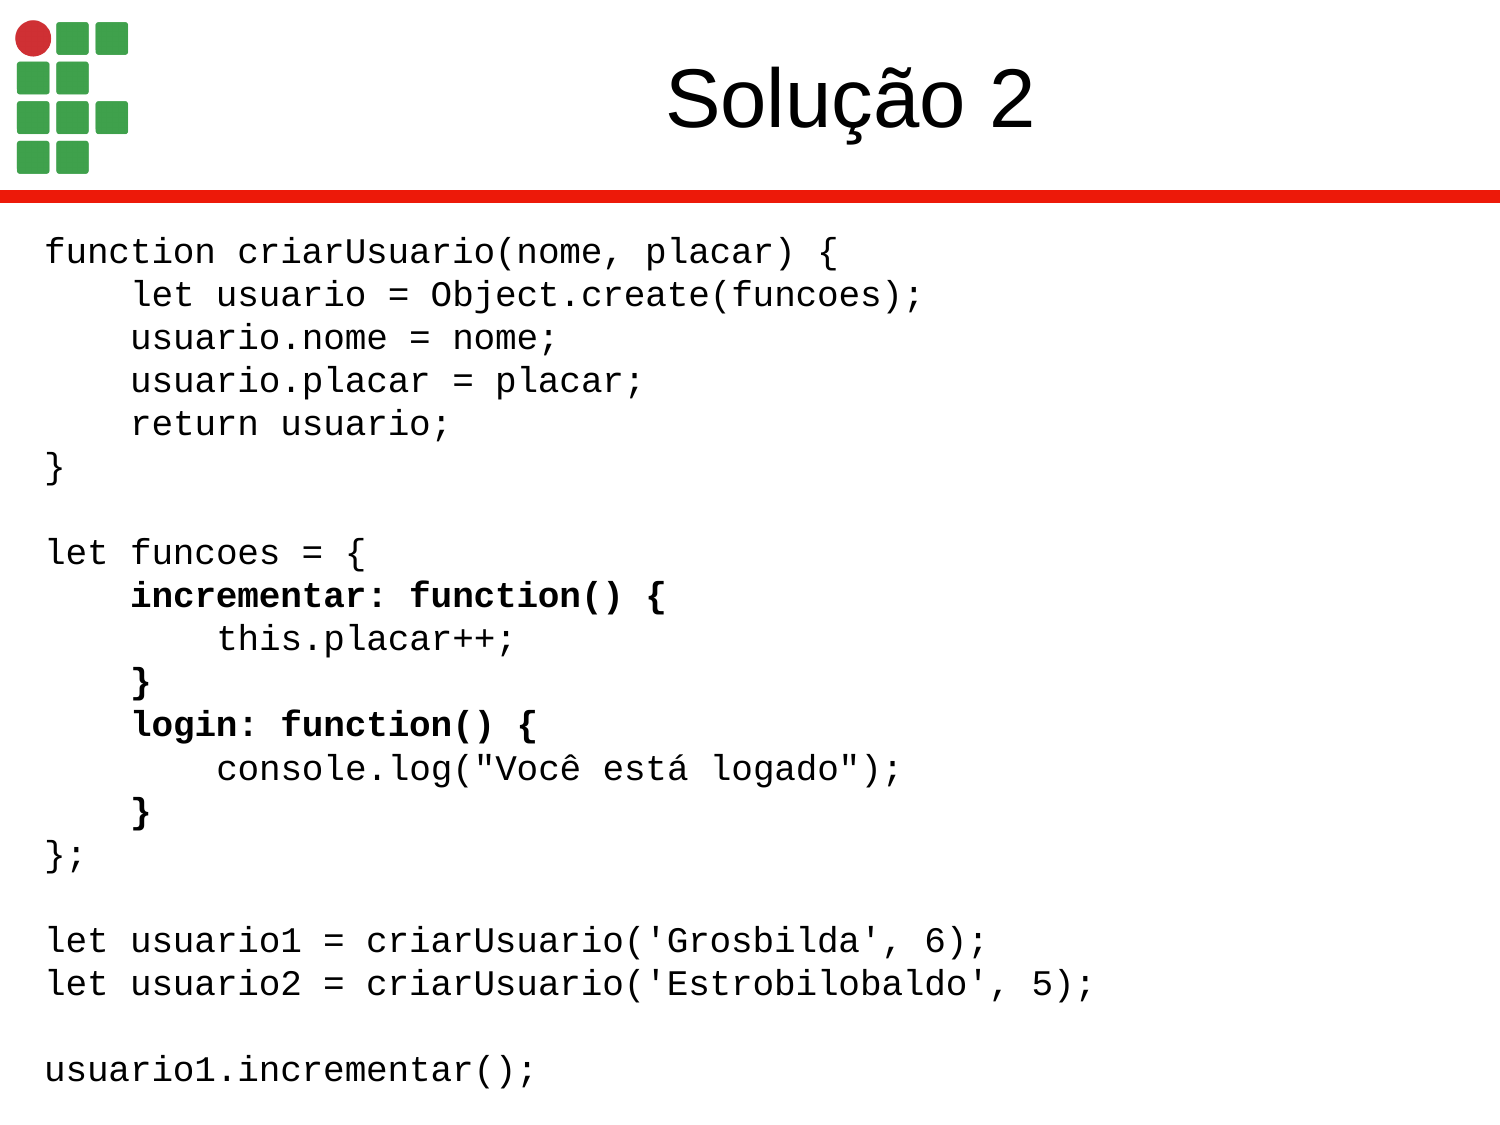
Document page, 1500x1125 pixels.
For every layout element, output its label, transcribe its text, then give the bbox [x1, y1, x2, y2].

title Solução 2 [230, 0, 1471, 202]
picture [14, 16, 130, 178]
list function criarUsuario(nome, placar) { let usuario = Object.create(funcoes); usuario.nome = nome; usuario.placar = placar; return usuario; } let funcoes = { incrementar: function() { this.placar++; } login: function() { console.log("Você está logado"); } }; let usuario1 = criarUsuario('Grosbilda', 6); let usuario2 = criarUsuario('Estrobilobaldo', 5); usuario1.incrementar(); [29, 219, 1471, 1099]
